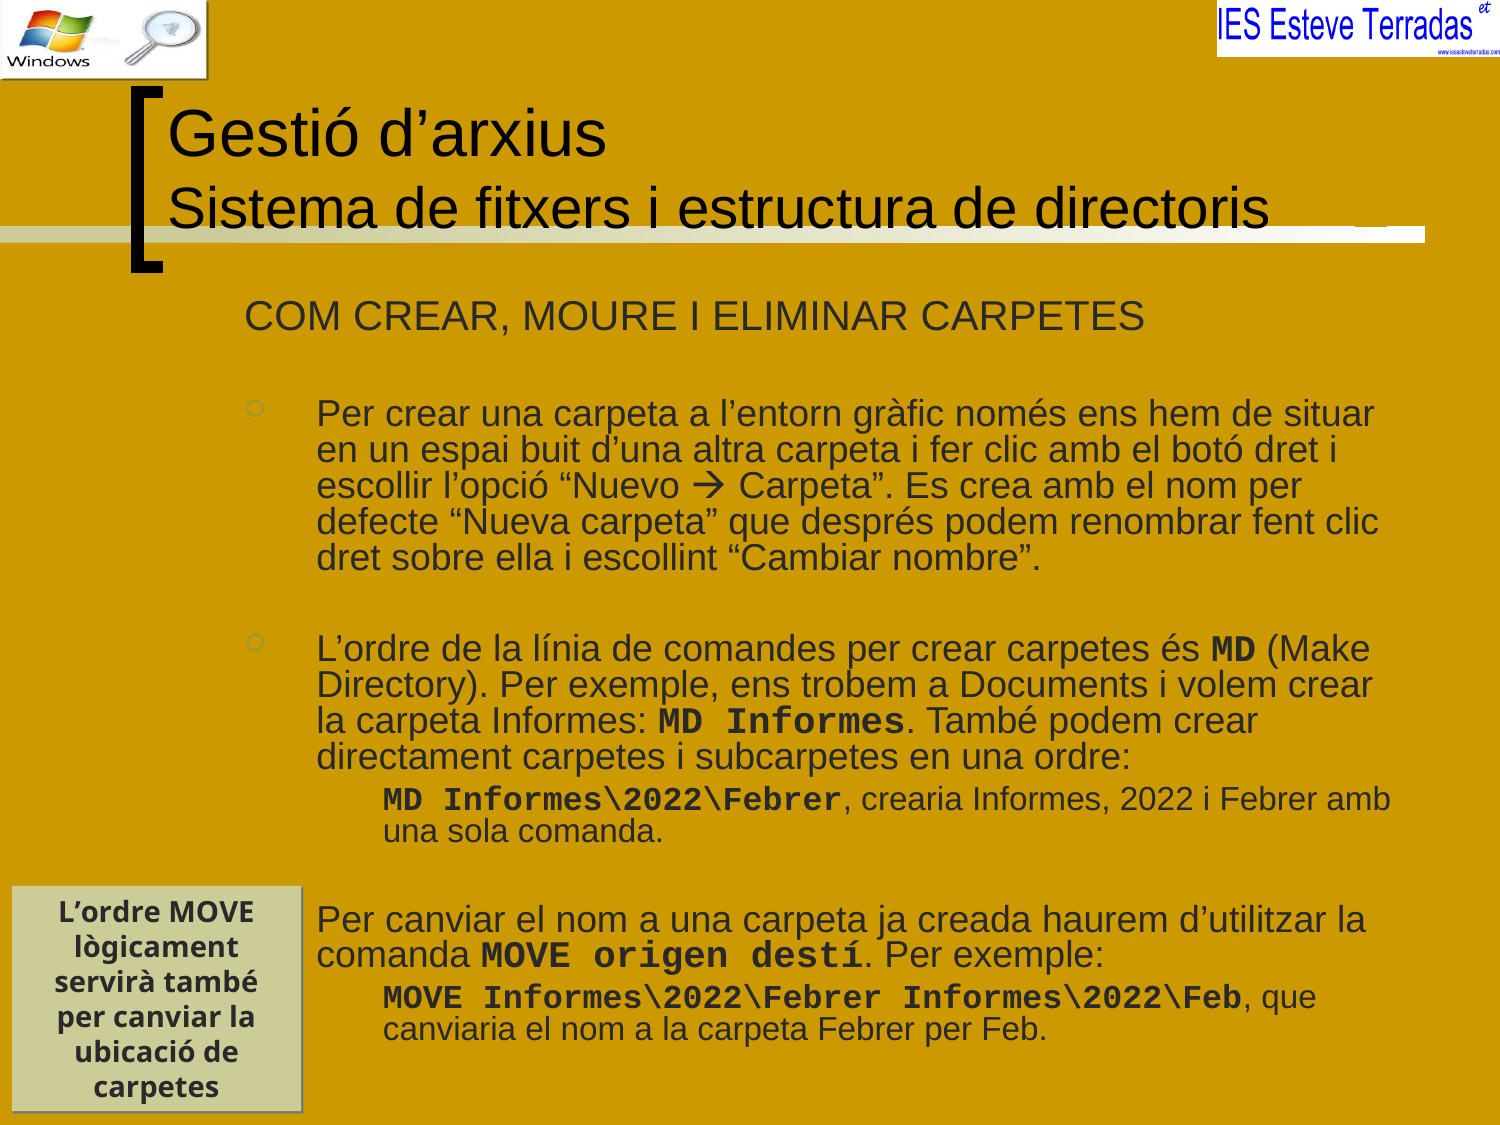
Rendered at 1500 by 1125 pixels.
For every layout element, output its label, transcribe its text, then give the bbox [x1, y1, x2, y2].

picture [1217, 0, 1500, 57]
text_box L’ordre MOVE lògicament servirà també per canviar la ubicació de carpetes [11, 885, 302, 1112]
title Gestió d’arxius Sistema de fitxers i estructura de directoris [152, 15, 1328, 248]
list COM CREAR, MOURE I ELIMINAR CARPETES Per crear una carpeta a l’entorn gràfic només ens hem de situar en un espai buit d’una altra carpeta i fer clic amb el botó dret i escollir l’opció “Nuevo  Carpeta”. Es crea amb el nom per defecte “Nueva carpeta” que després podem renombrar fent clic dret sobre ella i escollint “Cambiar nombre”. L’ordre de la línia de comandes per crear carpetes és MD (Make Directory). Per exemple, ens trobem a Documents i volem crear la carpeta Informes: MD Informes. També podem crear directament carpetes i subcarpetes en una ordre: MD Informes\2022\Febrer, crearia Informes, 2022 i Febrer amb una sola comanda. Per canviar el nom a una carpeta ja creada haurem d’utilitzar la comanda MOVE origen destí. Per exemple: MOVE Informes\2022\Febrer Informes\2022\Feb, que canviaria el nom a la carpeta Febrer per Feb. [155, 290, 1412, 1059]
picture [0, 0, 207, 79]
